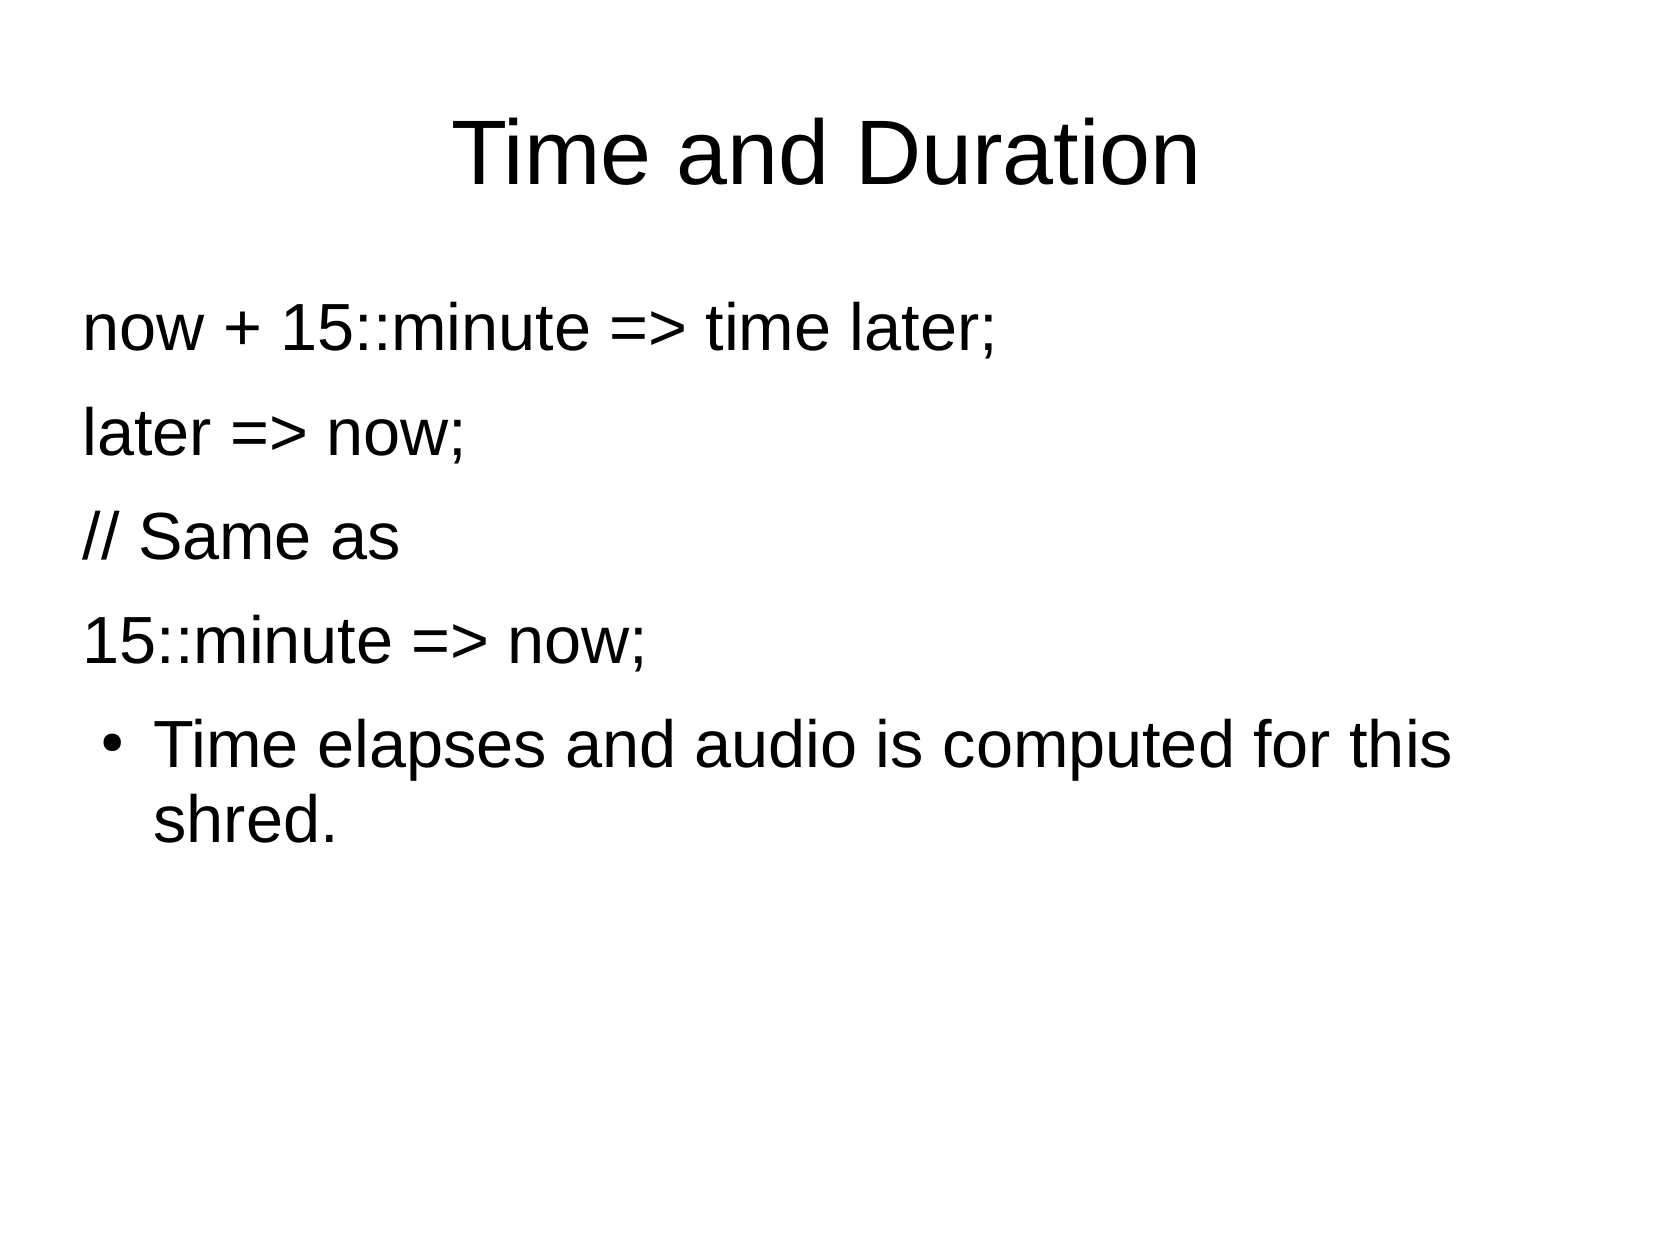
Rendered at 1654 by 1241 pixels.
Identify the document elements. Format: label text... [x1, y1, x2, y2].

title Time and Duration [82, 49, 1571, 257]
list now + 15::minute => time later; later => now; // Same as 15::minute => now; Time elapses and audio is computed for this shred. [82, 290, 1538, 1010]
